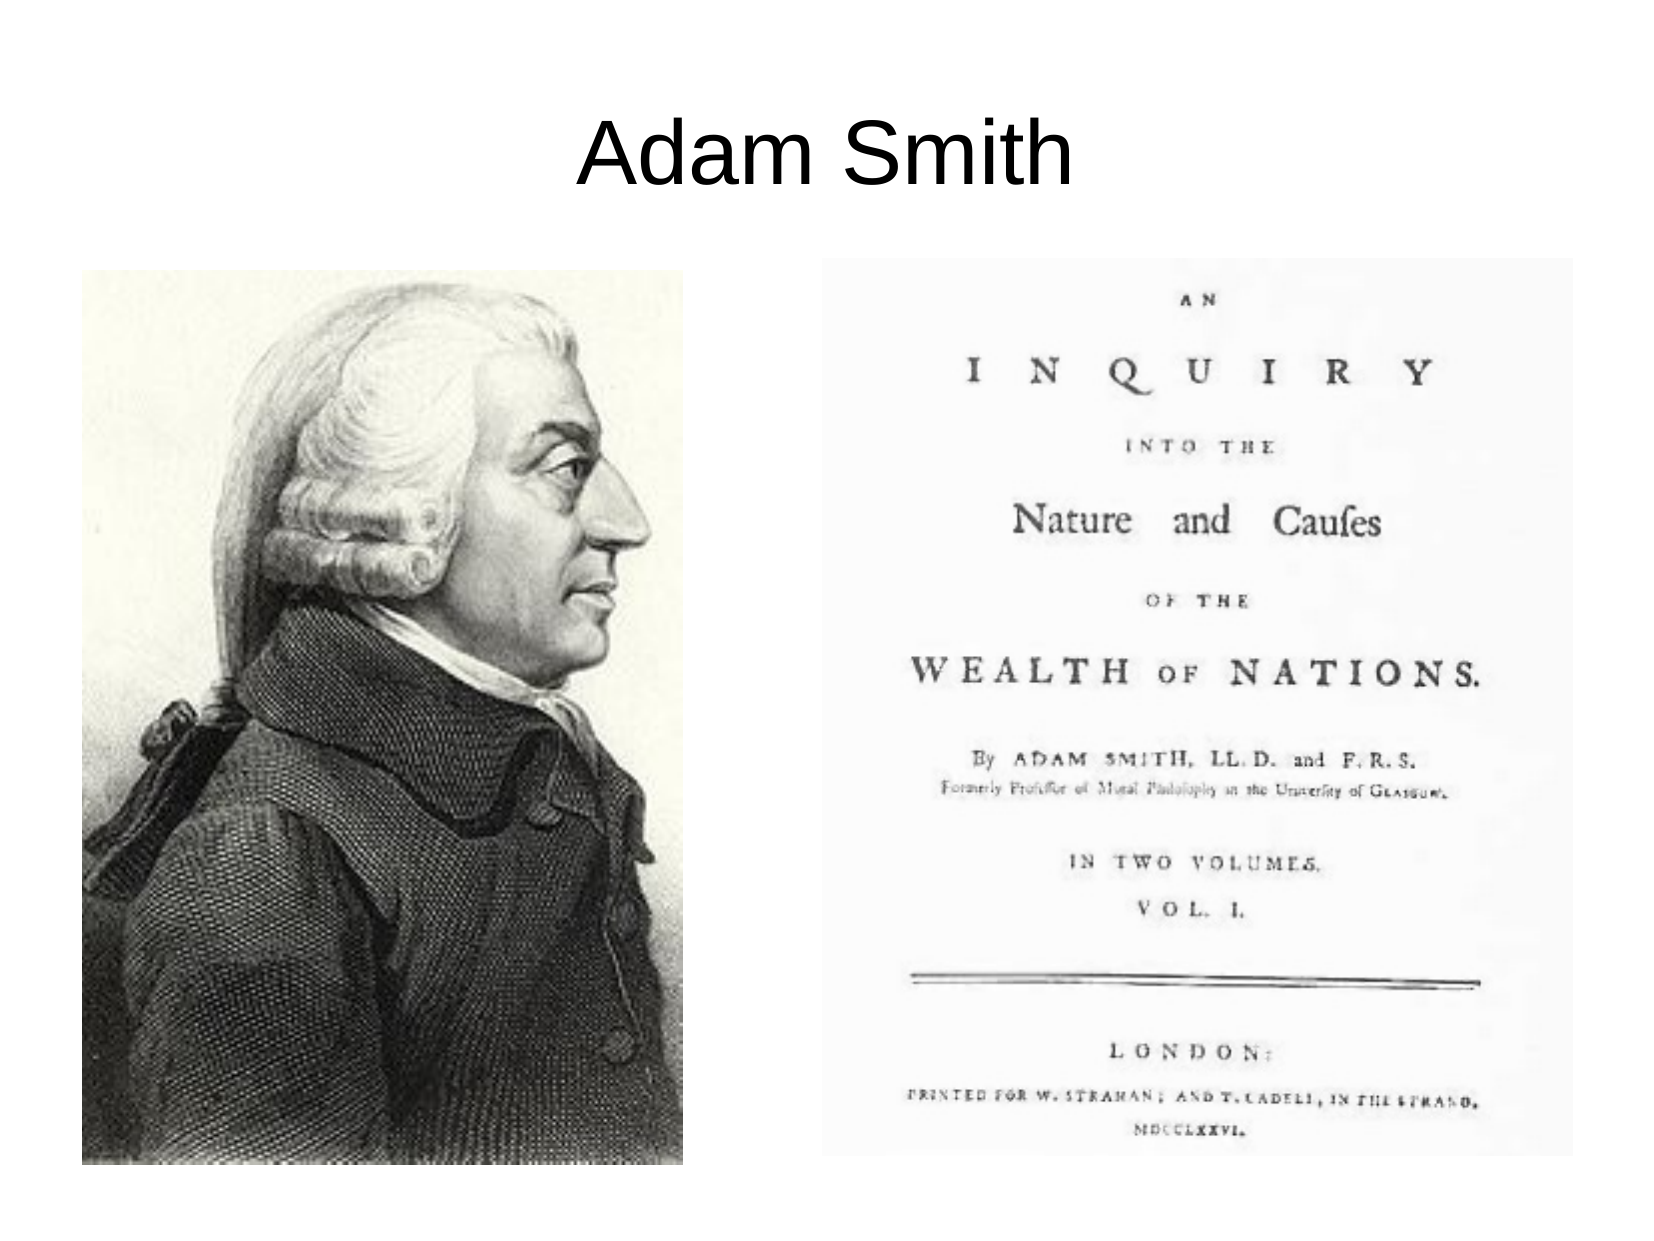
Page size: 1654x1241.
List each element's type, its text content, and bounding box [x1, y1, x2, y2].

picture [82, 270, 683, 1165]
picture [822, 258, 1573, 1156]
title Adam Smith [82, 56, 1571, 250]
